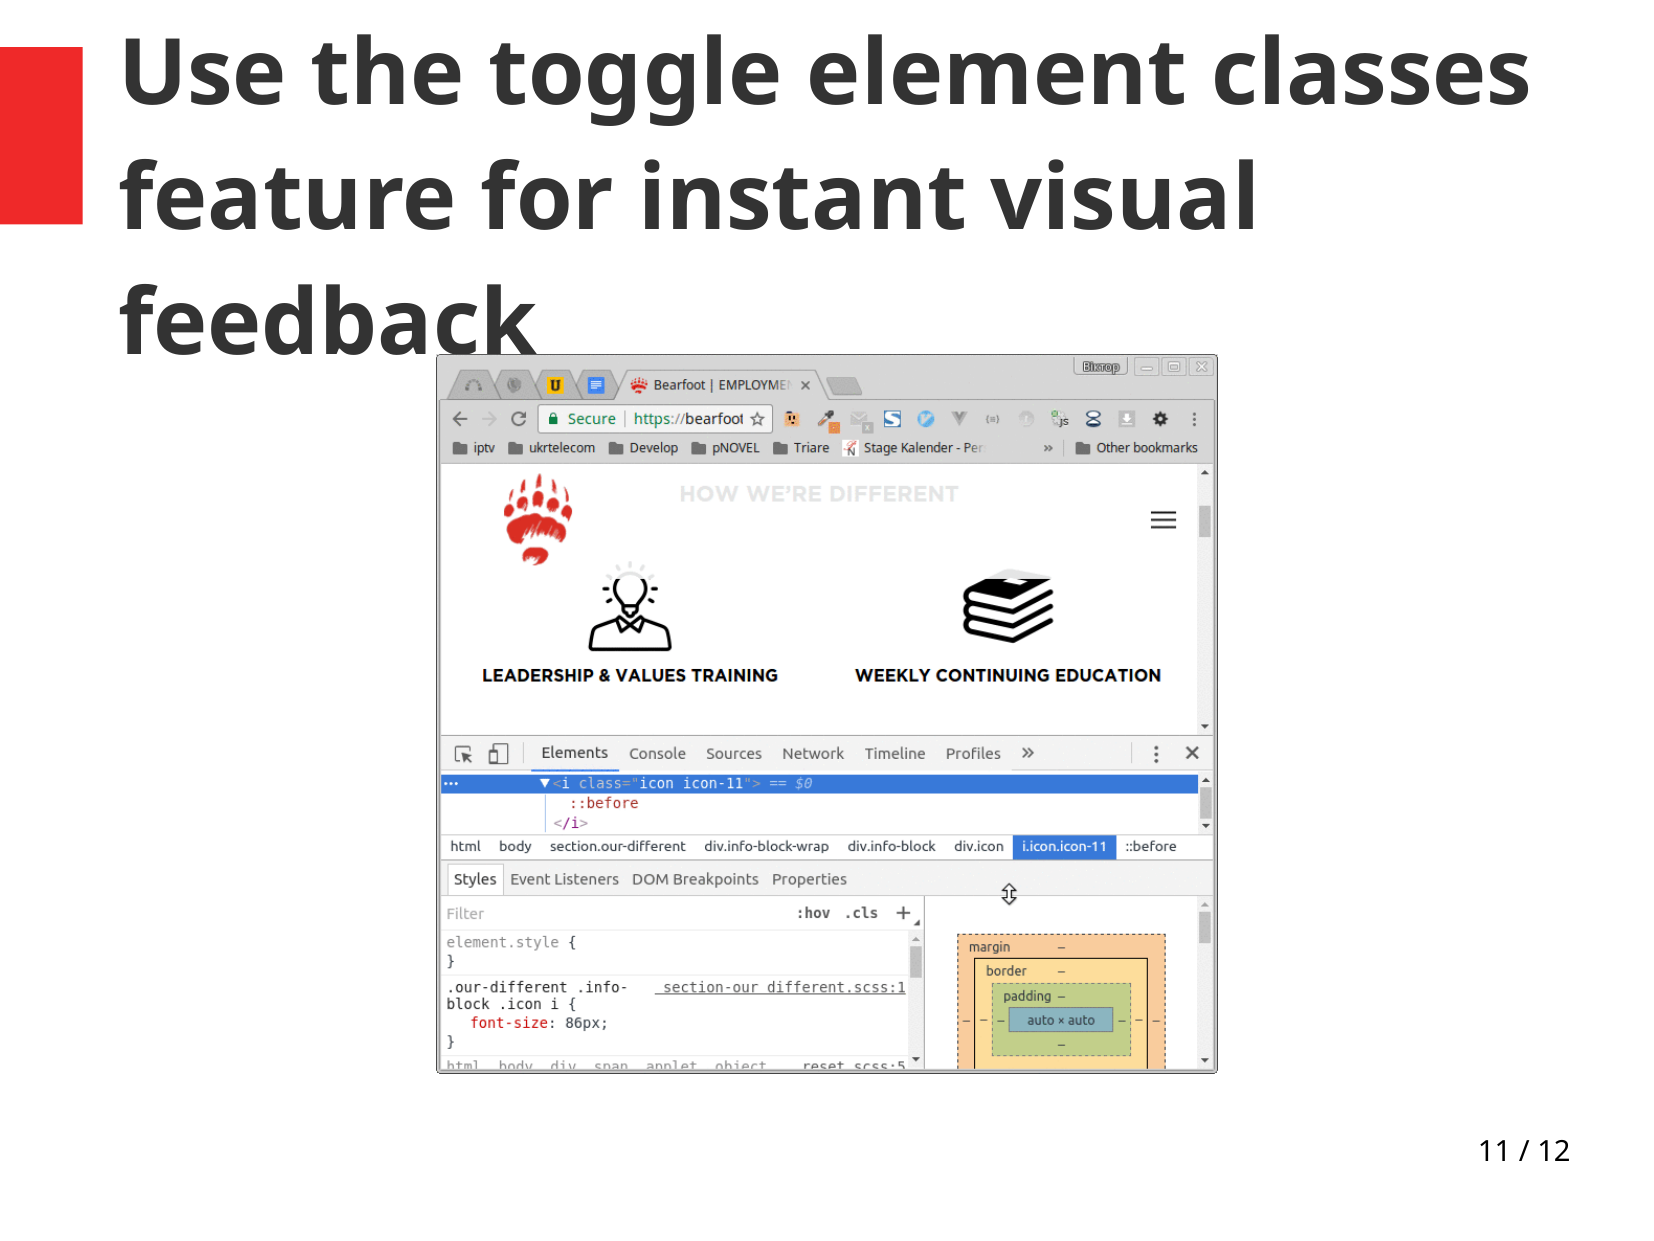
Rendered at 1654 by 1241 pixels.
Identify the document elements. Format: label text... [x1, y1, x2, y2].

picture [436, 354, 1218, 1074]
title Use the toggle element classes feature for instant visual feedback [118, 33, 1571, 355]
